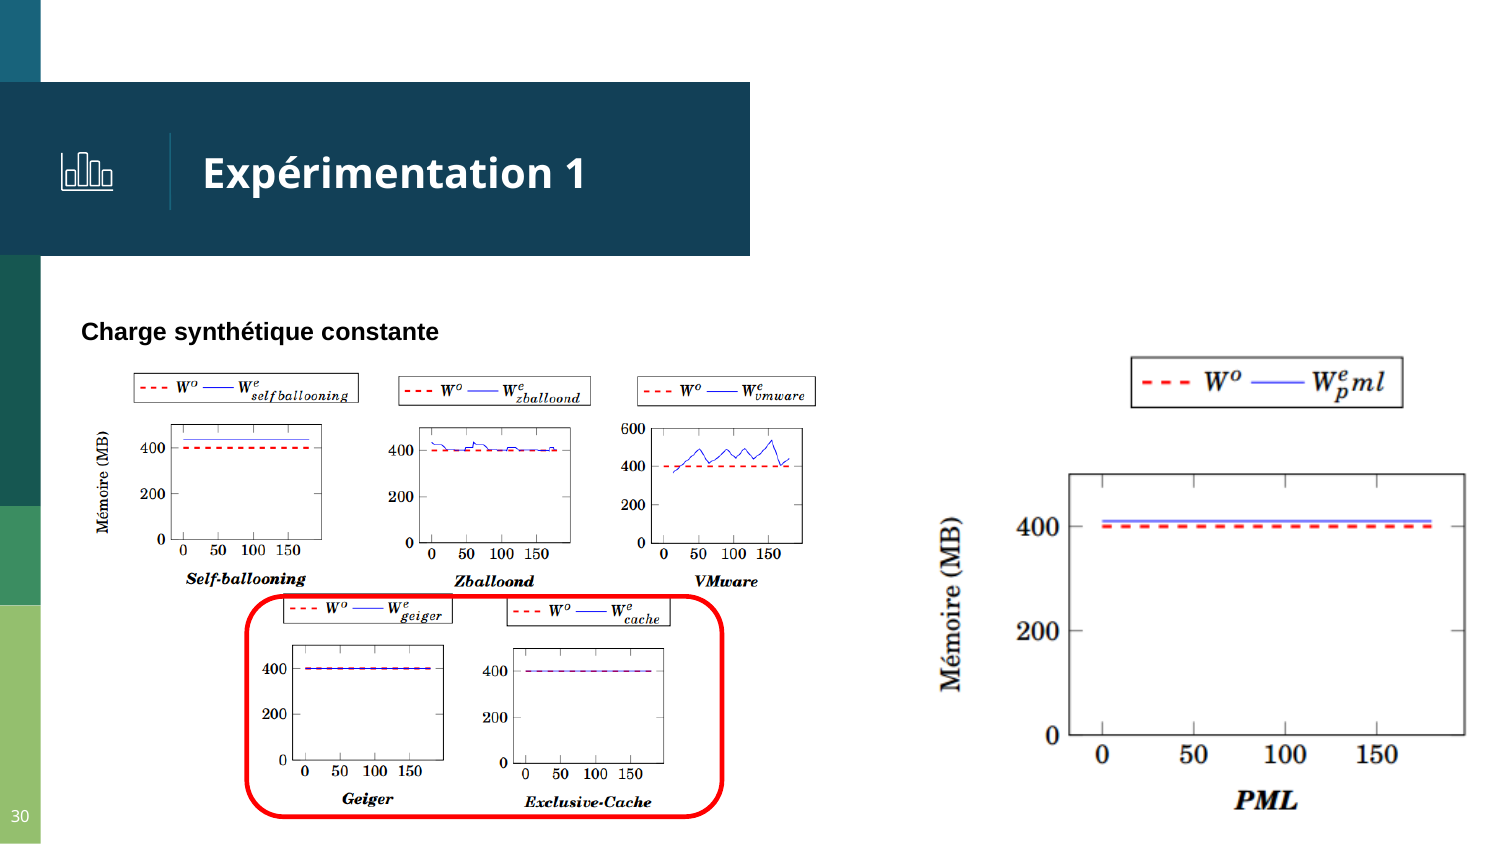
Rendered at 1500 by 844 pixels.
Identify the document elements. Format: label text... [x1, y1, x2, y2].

picture [83, 366, 819, 812]
picture [250, 599, 719, 812]
picture [919, 349, 1475, 817]
title Expérimentation 1 [187, 87, 715, 256]
text_box Charge synthétique constante [61, 279, 617, 367]
slide_number <numéro> [0, 790, 49, 844]
